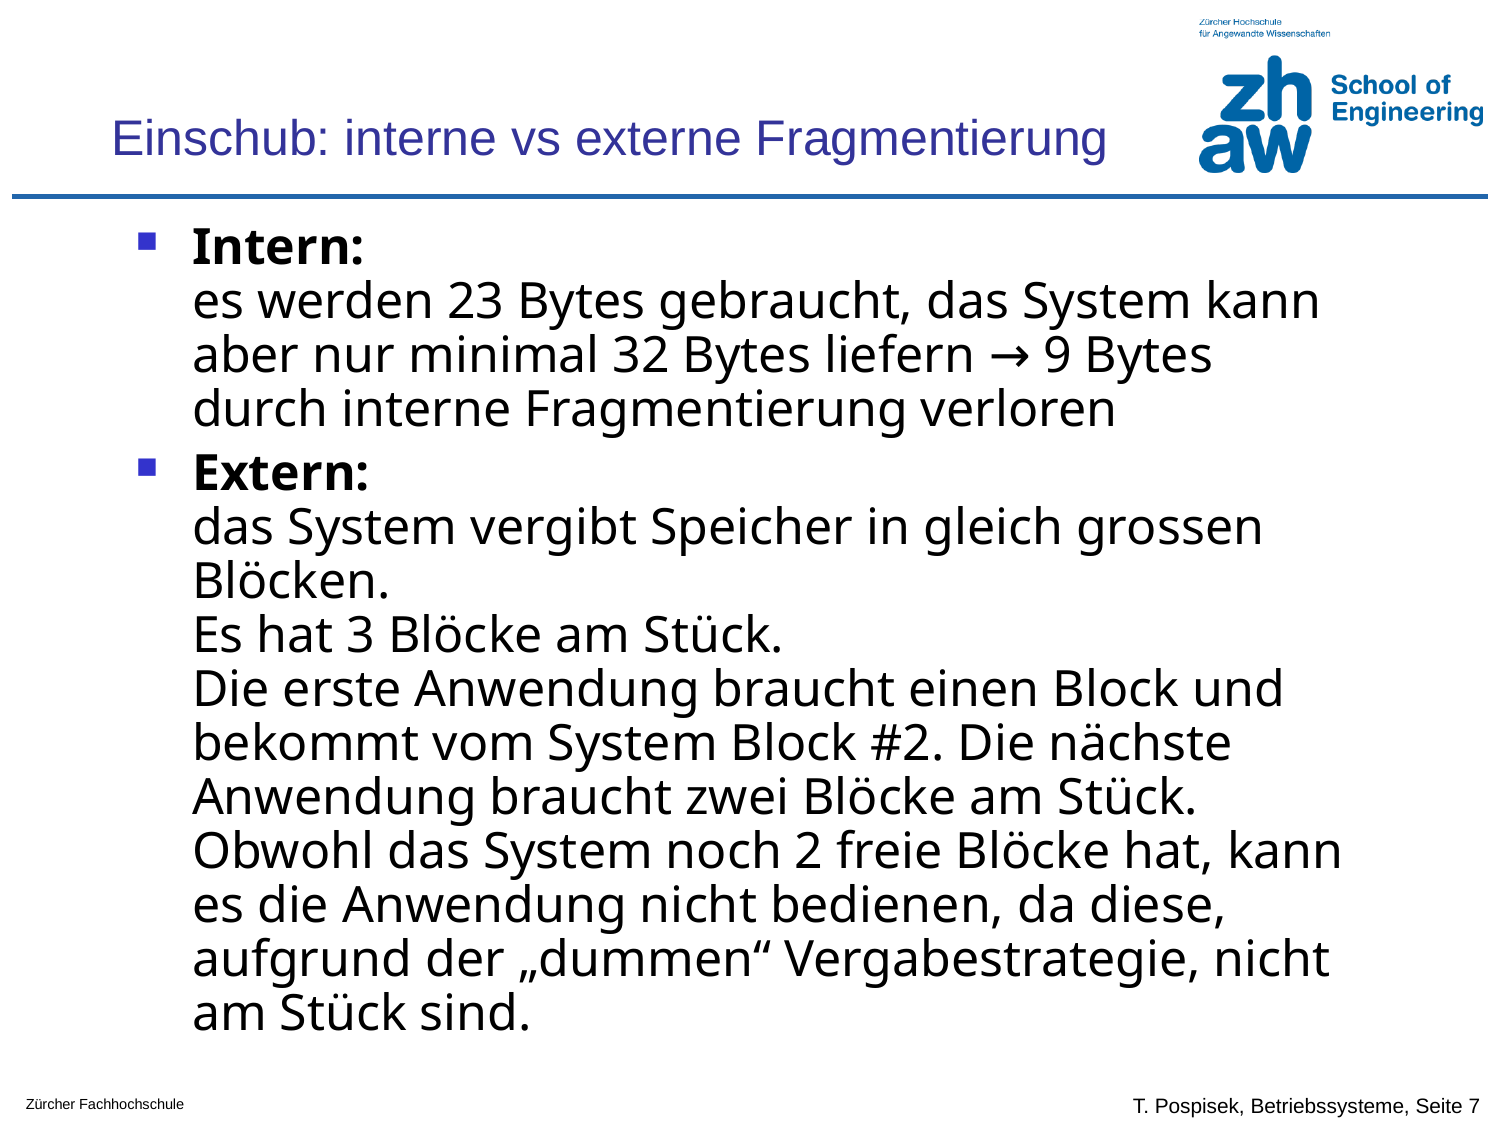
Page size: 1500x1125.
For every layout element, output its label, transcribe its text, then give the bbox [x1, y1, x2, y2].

list Intern: es werden 23 Bytes gebraucht, das System kann aber nur minimal 32 Bytes liefern → 9 Bytes durch interne Fragmentierung verloren Extern: das System vergibt Speicher in gleich grossen Blöcken. Es hat 3 Blöcke am Stück. Die erste Anwendung braucht einen Block und bekommt vom System Block #2. Die nächste Anwendung braucht zwei Blöcke am Stück. Obwohl das System noch 2 freie Blöcke hat, kann es die Anwendung nicht bedienen, da diese, aufgrund der „dummen“ Vergabestrategie, nicht am Stück sind. [120, 214, 1375, 1002]
picture [1199, 19, 1483, 173]
title Einschub: interne vs externe Fragmentierung [96, 60, 1146, 173]
